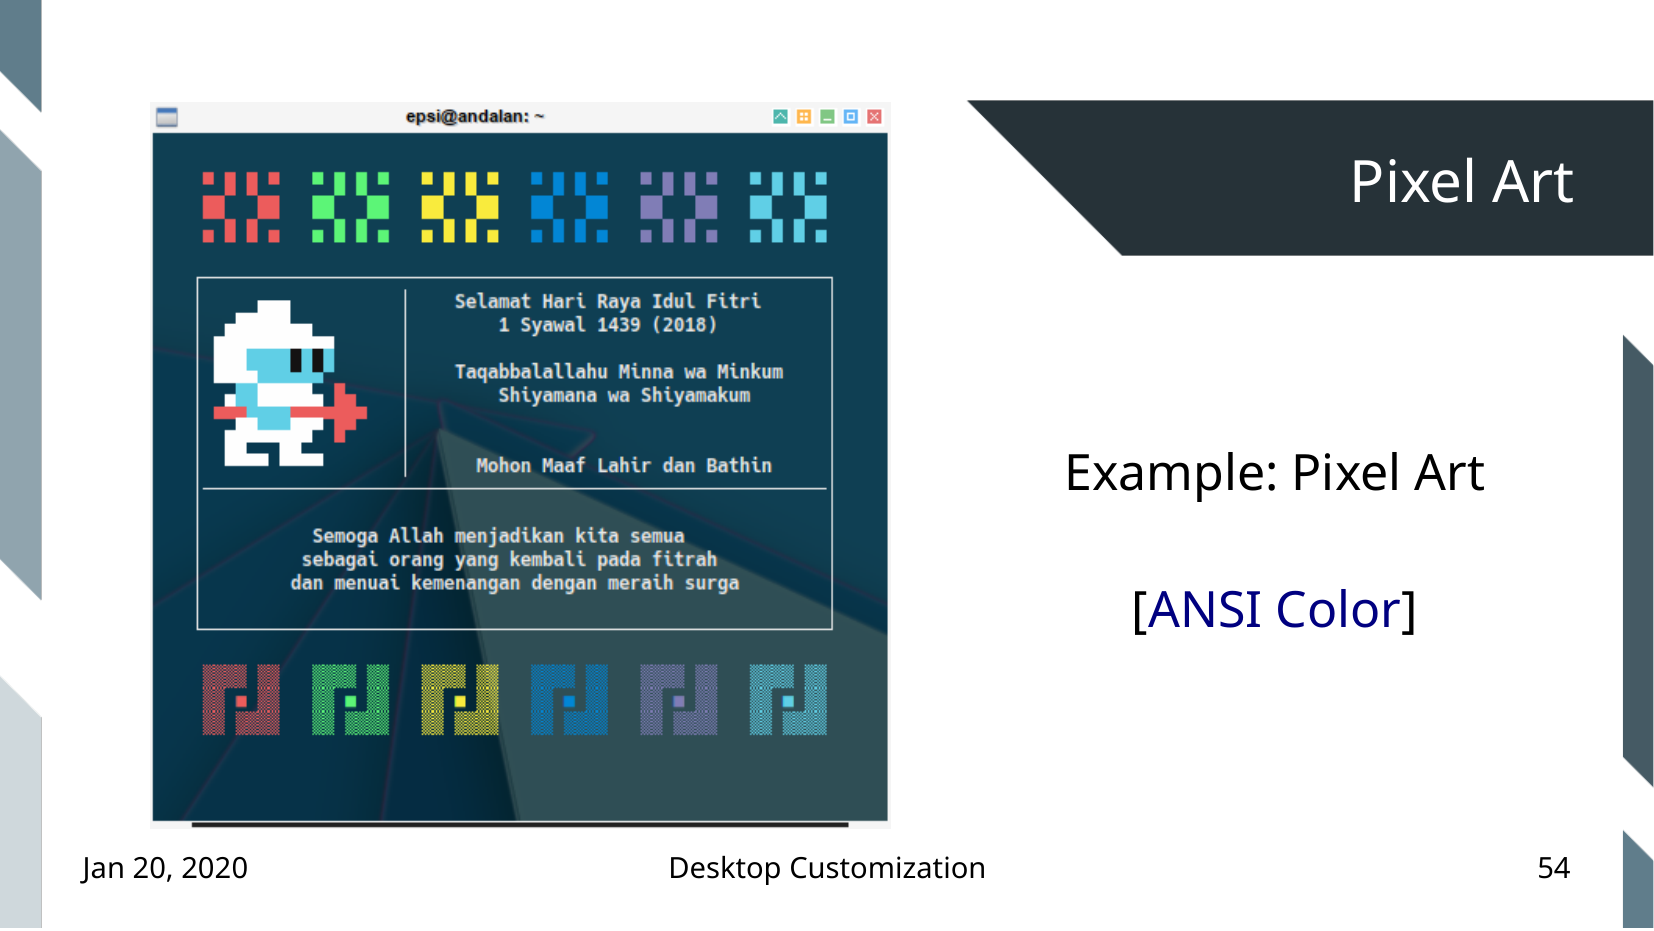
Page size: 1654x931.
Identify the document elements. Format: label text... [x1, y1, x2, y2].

picture [0, 0, 1654, 928]
title Pixel Art [1050, 105, 1576, 256]
subtitle Example: Pixel Art [ANSI Color] [975, 270, 1576, 810]
